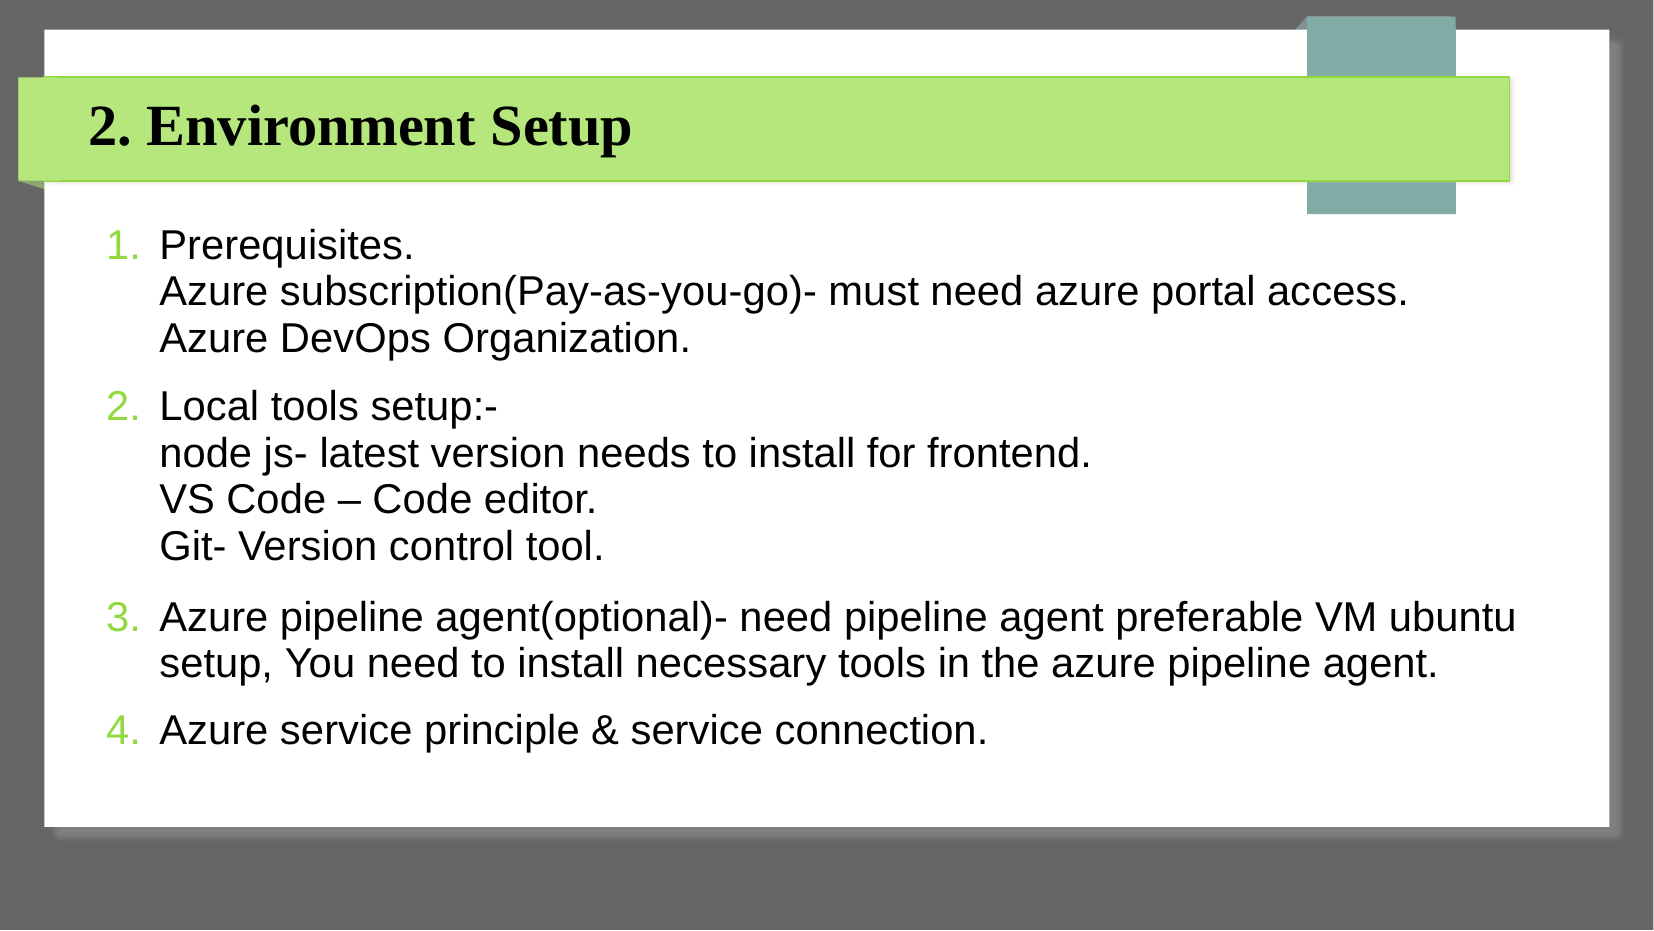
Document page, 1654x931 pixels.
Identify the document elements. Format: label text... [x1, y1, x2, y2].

list Prerequisites. Azure subscription(Pay-as-you-go)- must need azure portal access. Azure DevOps Organization. Local tools setup:- node js- latest version needs to install for frontend. VS Code – Code editor. Git- Version control tool. Azure pipeline agent(optional)- need pipeline agent preferable VM ubuntu setup, You need to install necessary tools in the azure pipeline agent. Azure service principle & service connection. [88, 221, 1565, 813]
title 2. Environment Setup [88, 73, 1506, 178]
